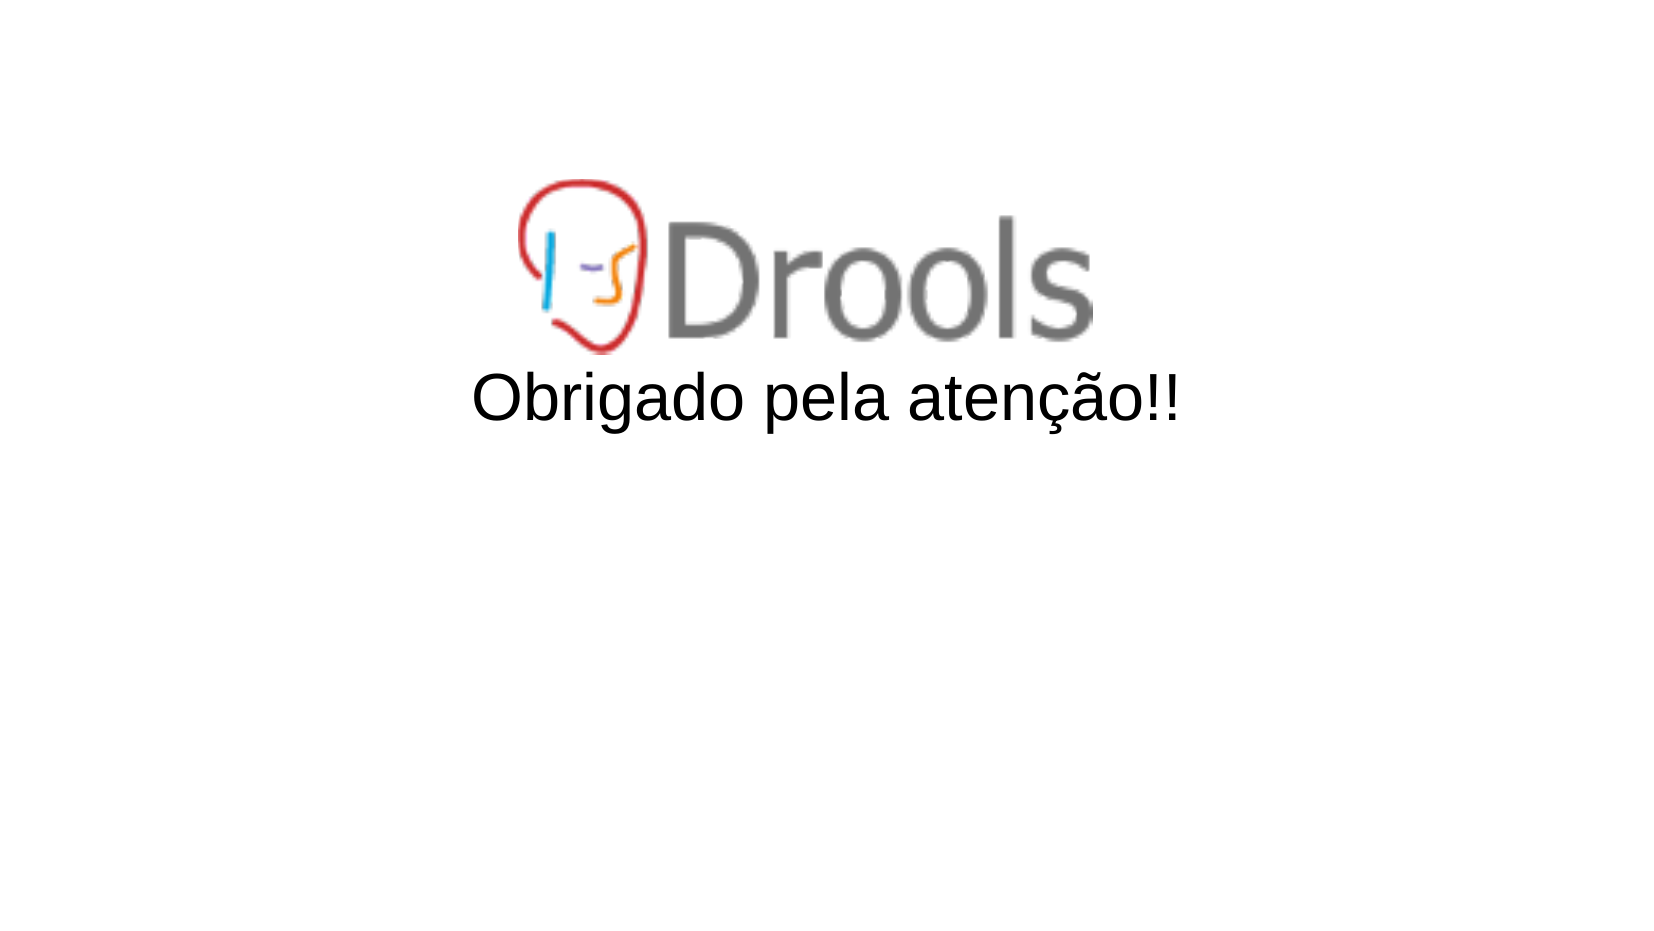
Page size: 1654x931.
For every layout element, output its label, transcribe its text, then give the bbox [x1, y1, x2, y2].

subtitle Obrigado pela atenção!! [82, 37, 1571, 757]
picture [518, 179, 1093, 355]
